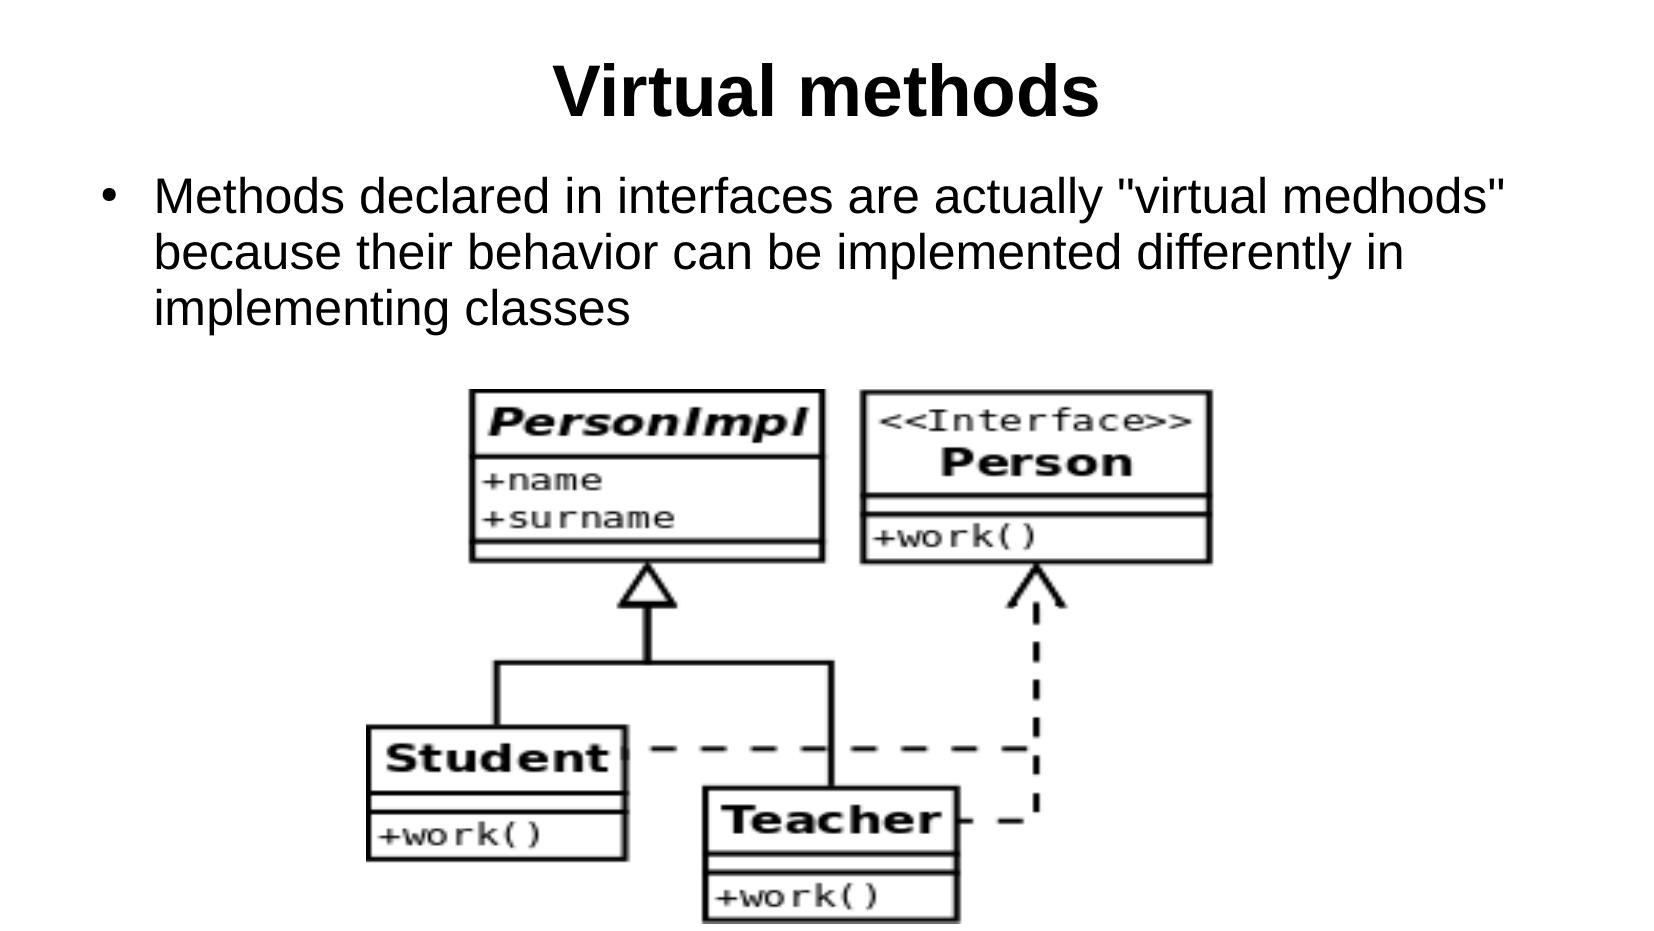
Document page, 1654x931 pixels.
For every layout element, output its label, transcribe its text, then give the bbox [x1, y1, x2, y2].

title Virtual methods [82, 37, 1571, 147]
picture [366, 389, 1217, 924]
list Methods declared in interfaces are actually "virtual medhods" because their behavior can be implemented differently in implementing classes [82, 168, 1538, 889]
